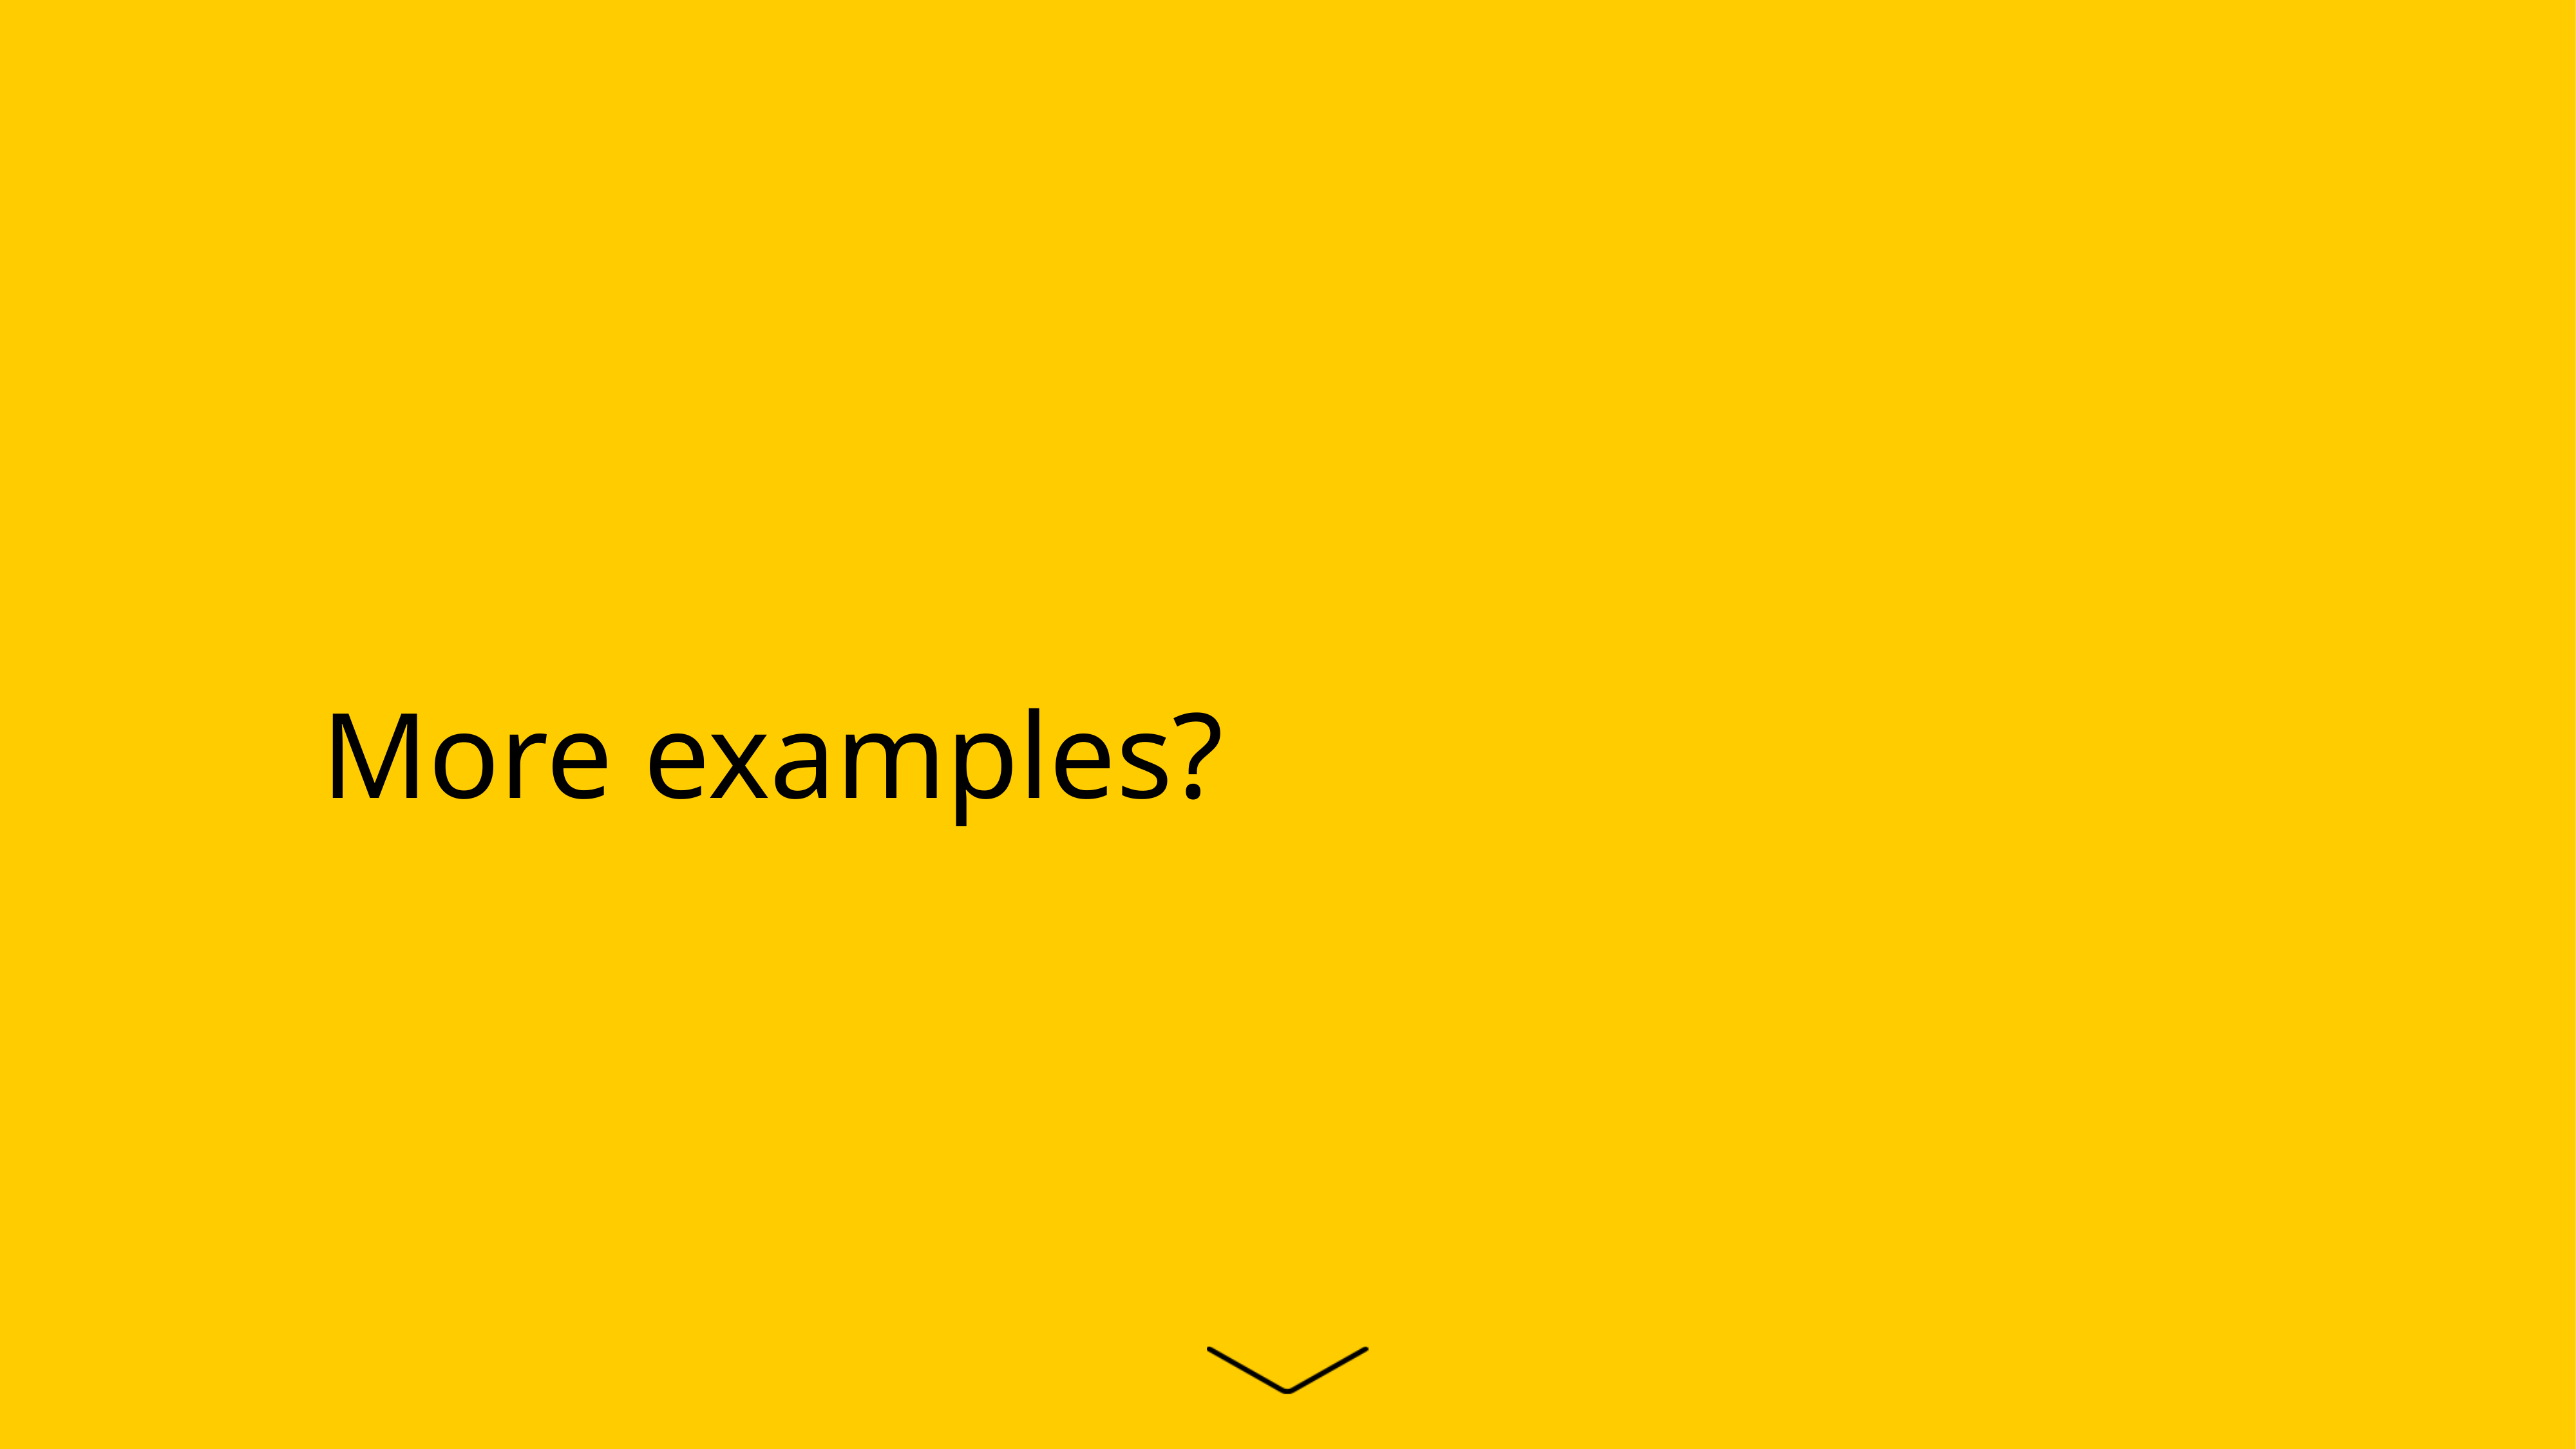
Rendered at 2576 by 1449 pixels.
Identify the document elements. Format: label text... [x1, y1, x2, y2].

picture [1207, 1347, 1368, 1396]
title More examples? [321, 429, 2253, 1074]
